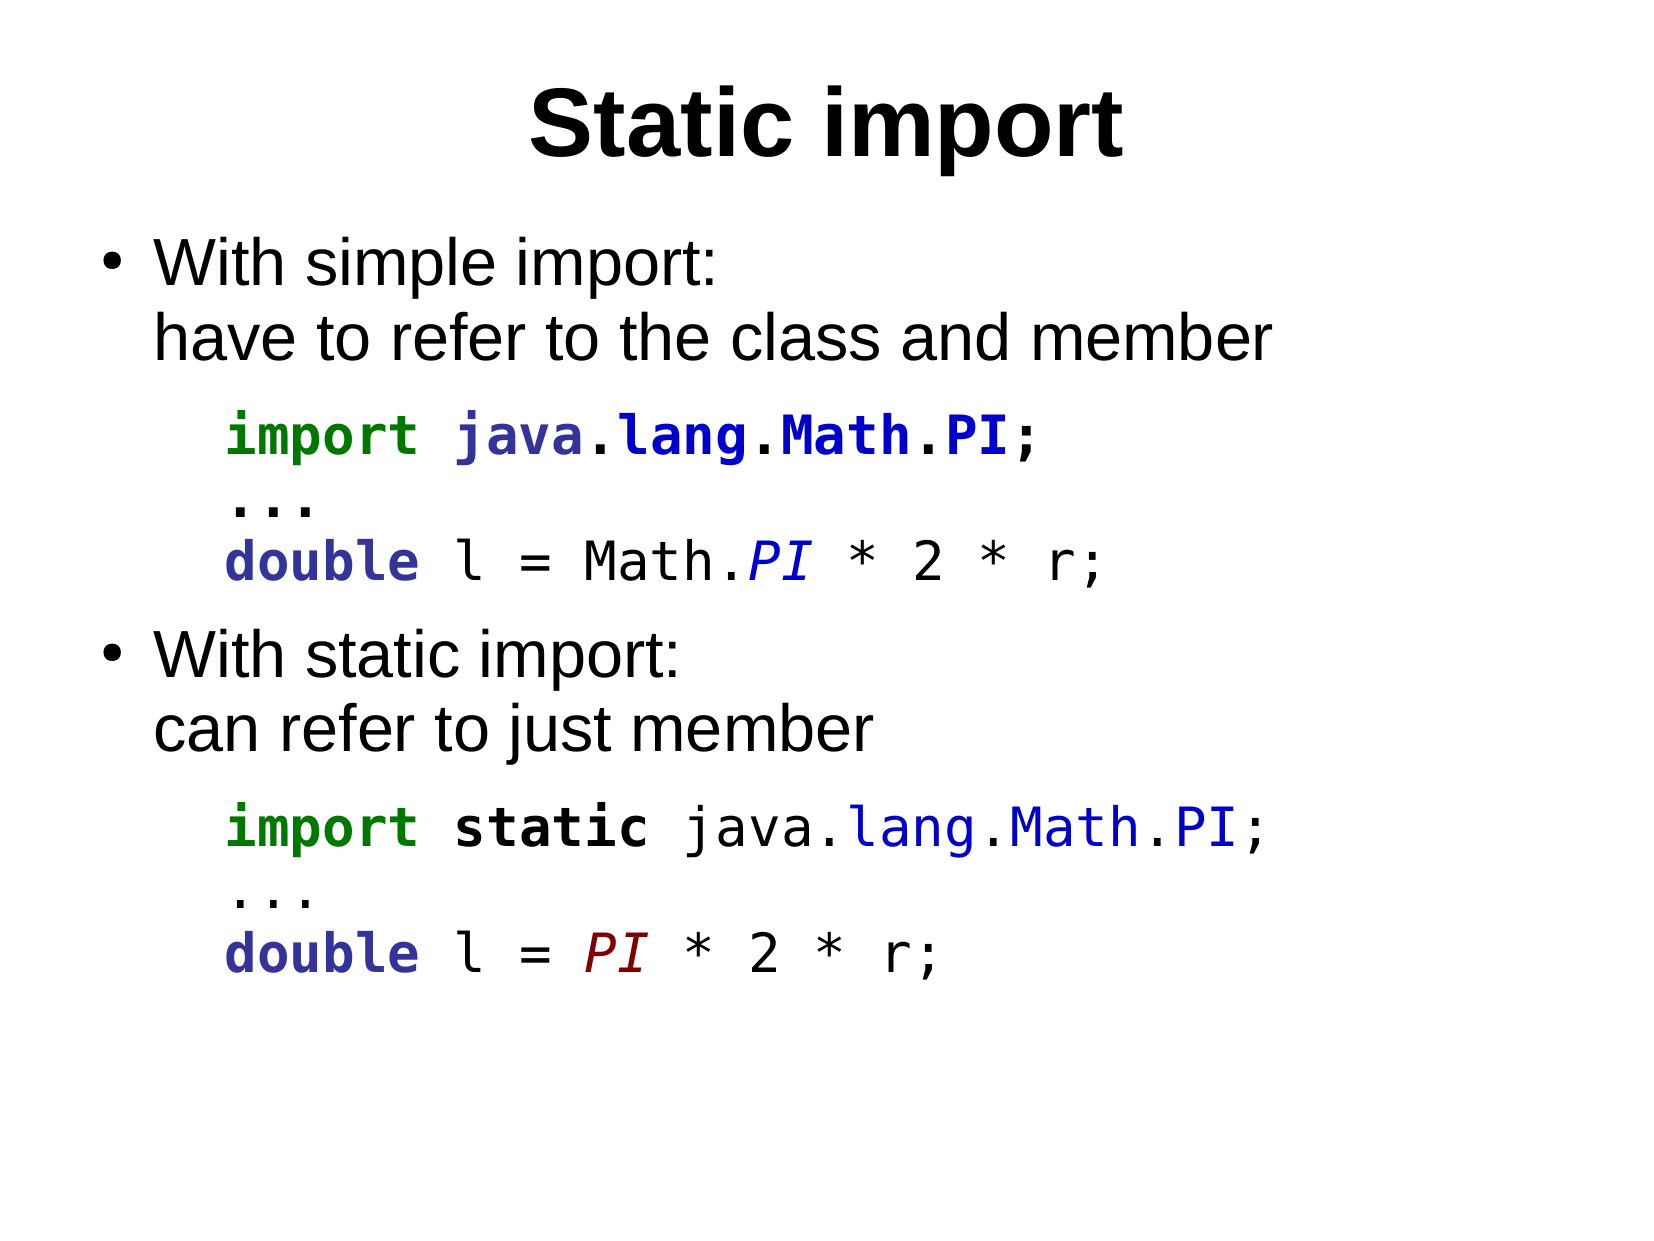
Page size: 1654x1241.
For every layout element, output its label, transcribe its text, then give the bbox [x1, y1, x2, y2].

title Static import [82, 49, 1571, 196]
list With simple import: have to refer to the class and member import java.lang.Math.PI; ... double l = Math.PI * 2 * r; With static import: can refer to just member import static java.lang.Math.PI; ... double l = PI * 2 * r; [82, 225, 1538, 1186]
